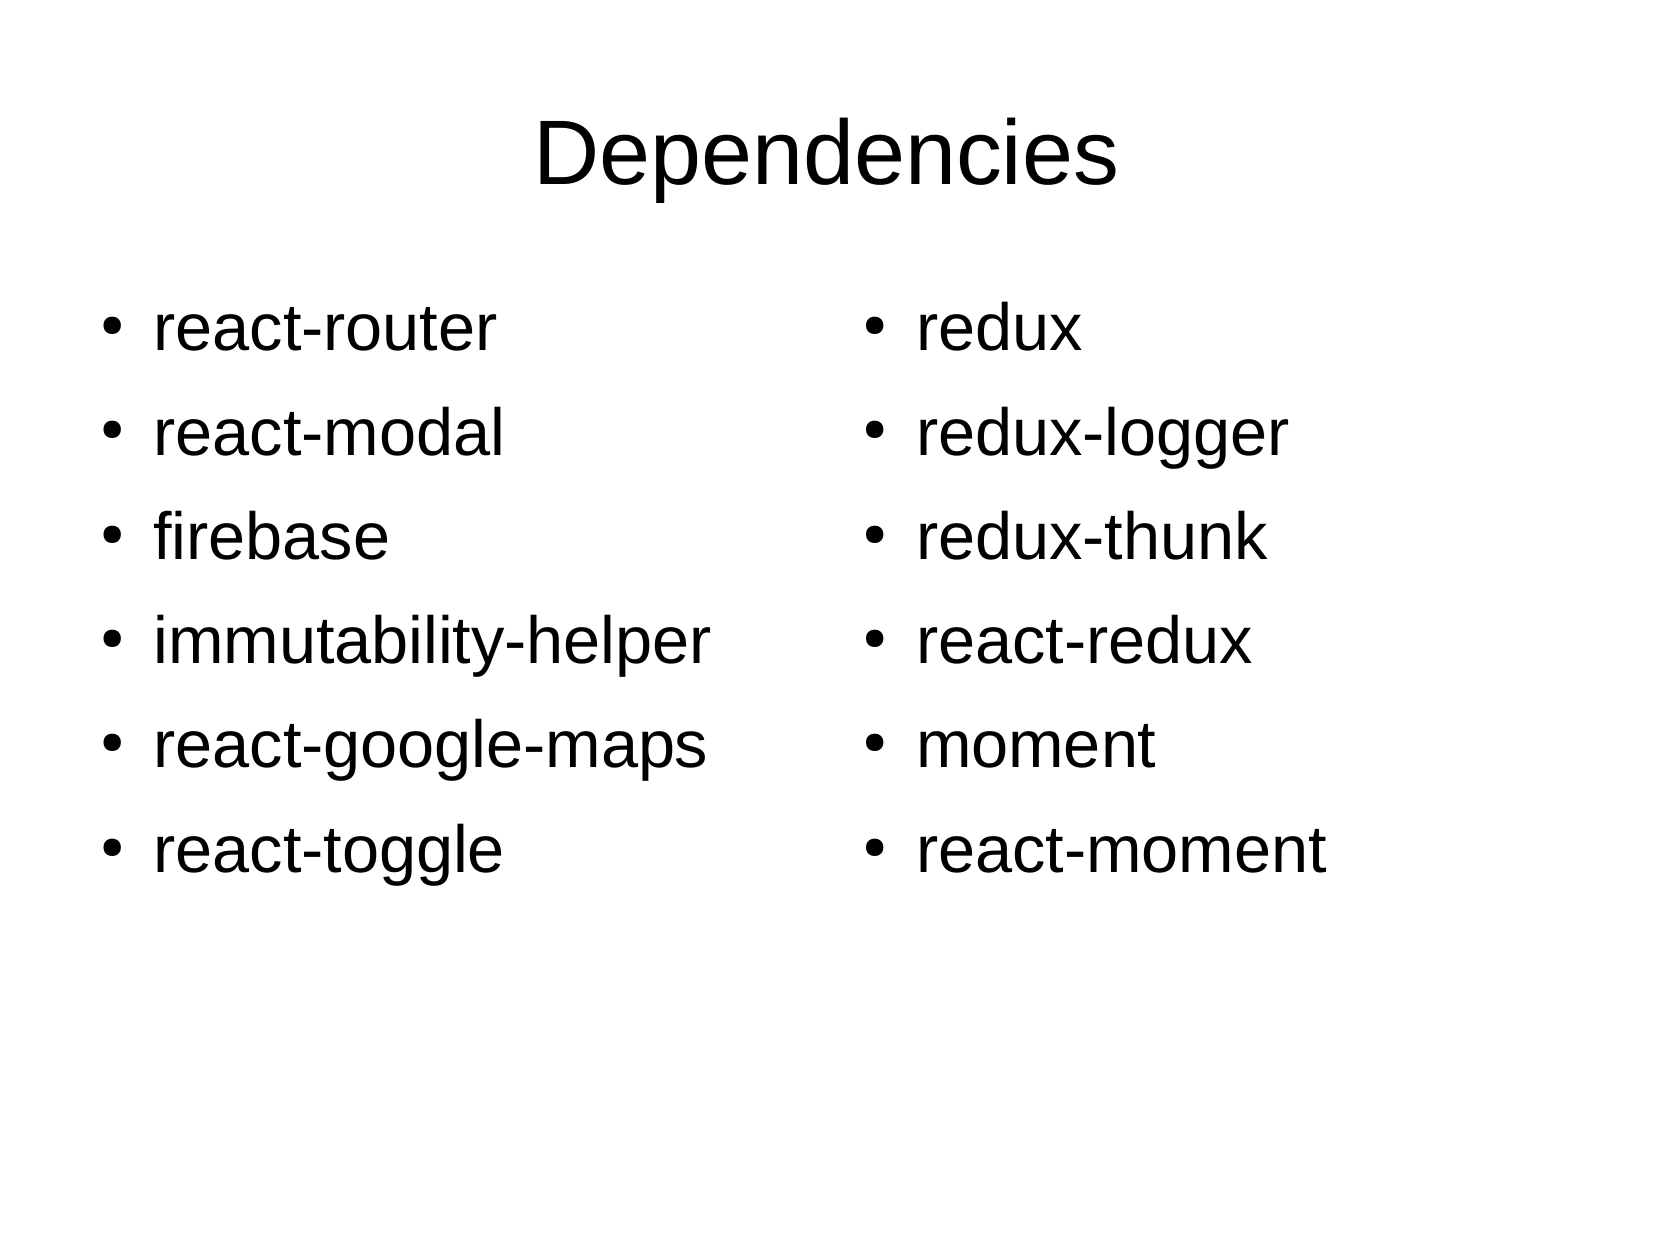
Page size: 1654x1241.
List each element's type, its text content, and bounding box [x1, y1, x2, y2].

list redux redux-logger redux-thunk react-redux moment react-moment [845, 290, 1572, 1010]
title Dependencies [82, 49, 1571, 257]
list react-router react-modal firebase immutability-helper react-google-maps react-toggle [82, 290, 809, 1010]
